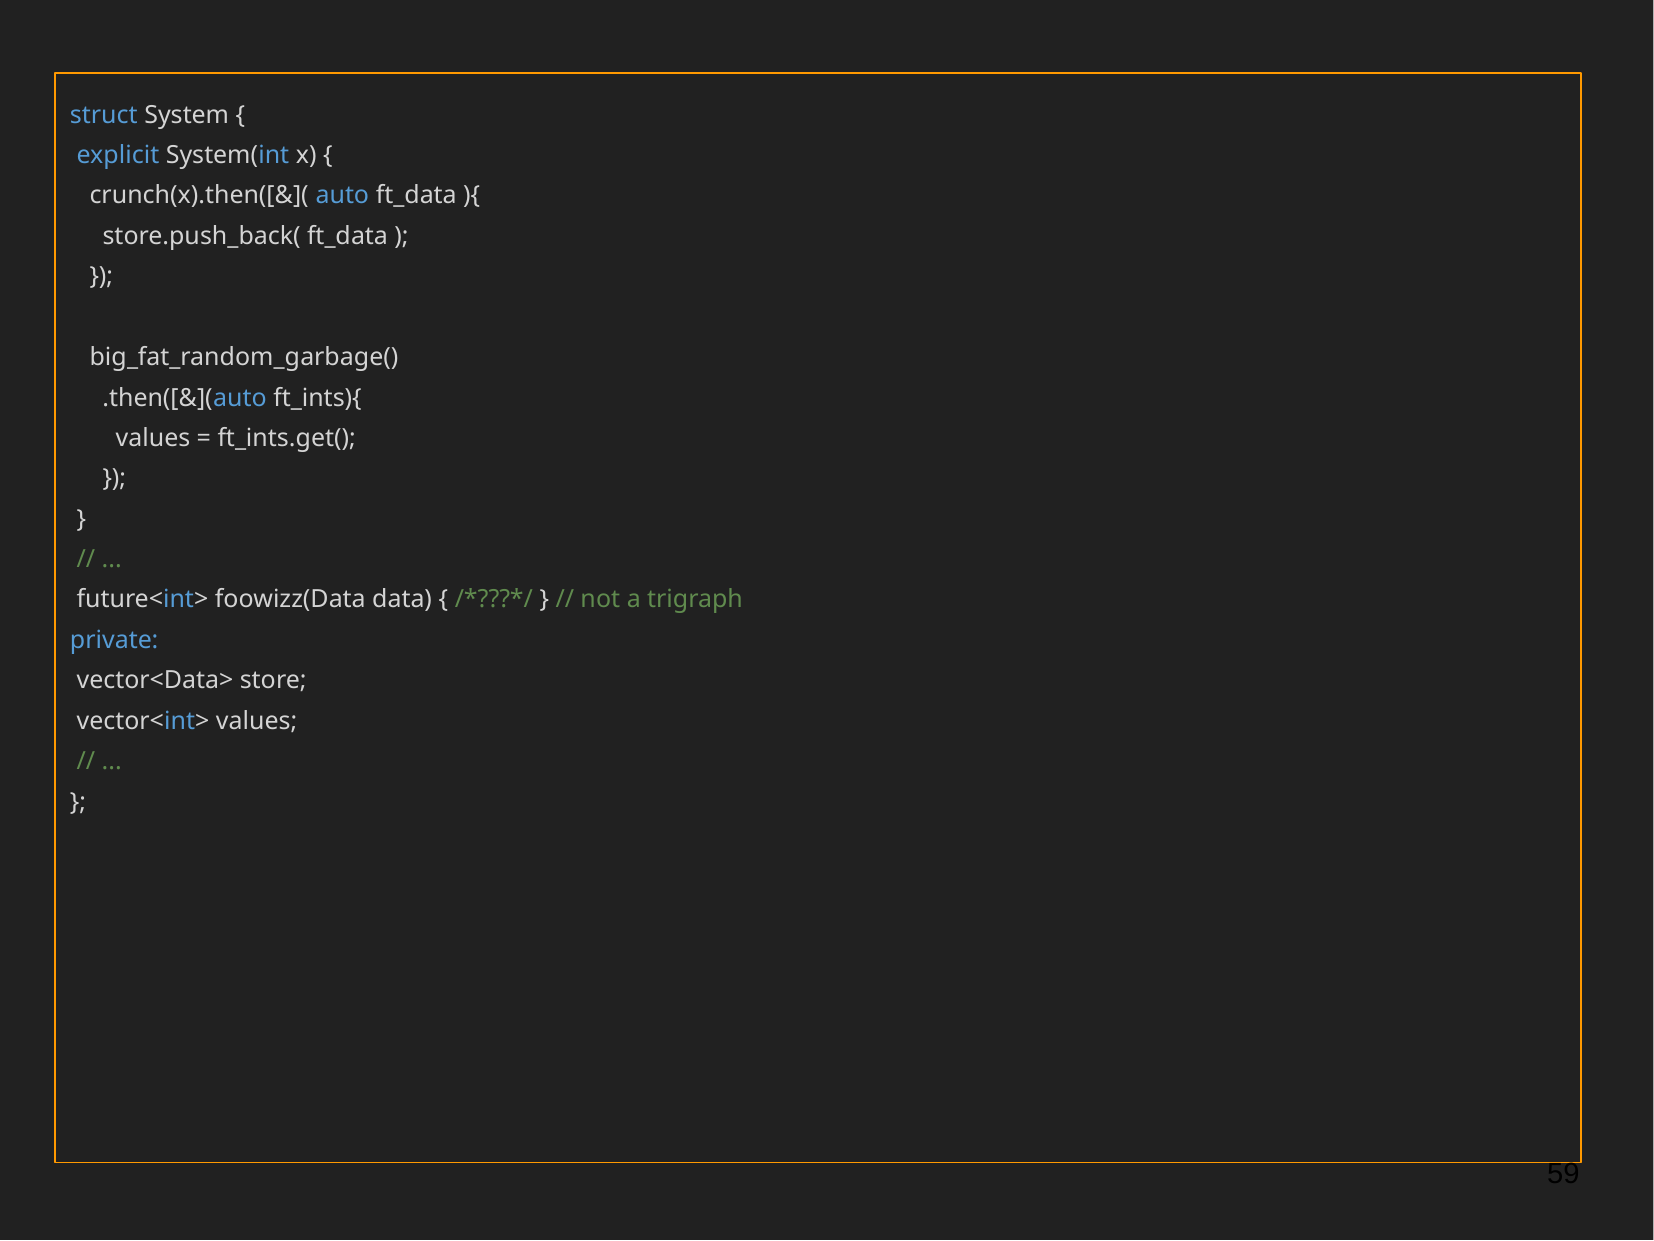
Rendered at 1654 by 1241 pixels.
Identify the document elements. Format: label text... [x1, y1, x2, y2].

list struct System { explicit System(int x) { crunch(x).then([&]( auto ft_data ){ store.push_back( ft_data ); }); big_fat_random_garbage() .then([&](auto ft_ints){ values = ft_ints.get(); }); } // ... future<int> foowizz(Data data) { /*???*/ } // not a trigraph private: vector<Data> store; vector<int> values; // ... }; [55, 72, 1581, 1163]
slide_number <number> [1532, 1124, 1632, 1220]
